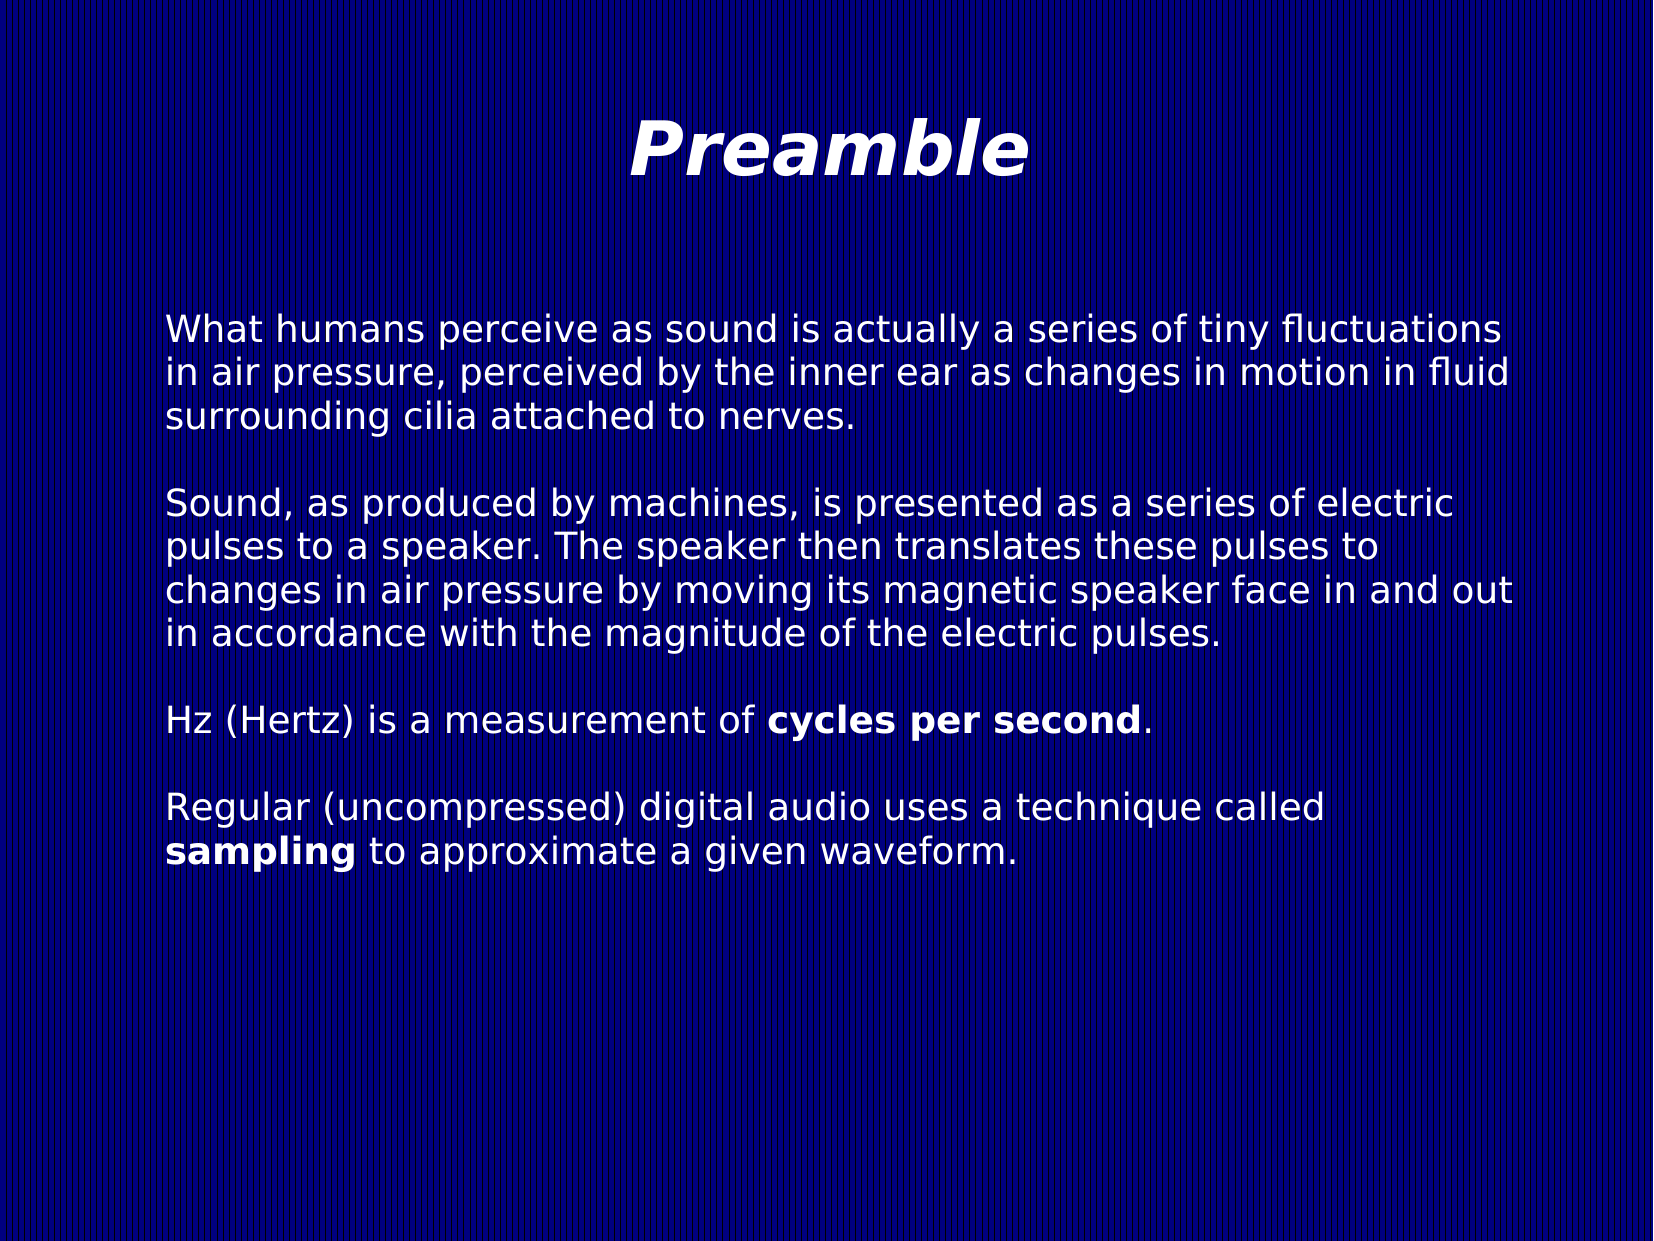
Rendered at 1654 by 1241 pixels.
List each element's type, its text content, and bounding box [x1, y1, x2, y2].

text_box Preamble [615, 98, 1038, 202]
text_box What humans perceive as sound is actually a series of tiny fluctuations in air pressure, perceived by the inner ear as changes in motion in fluid surrounding cilia attached to nerves. Sound, as produced by machines, is presented as a series of electric pulses to a speaker. The speaker then translates these pulses to changes in air pressure by moving its magnetic speaker face in and out in accordance with the magnitude of the electric pulses. Hz (Hertz) is a measurement of cycles per second. Regular (uncompressed) digital audio uses a technique called sampling to approximate a given waveform. [150, 300, 1538, 881]
